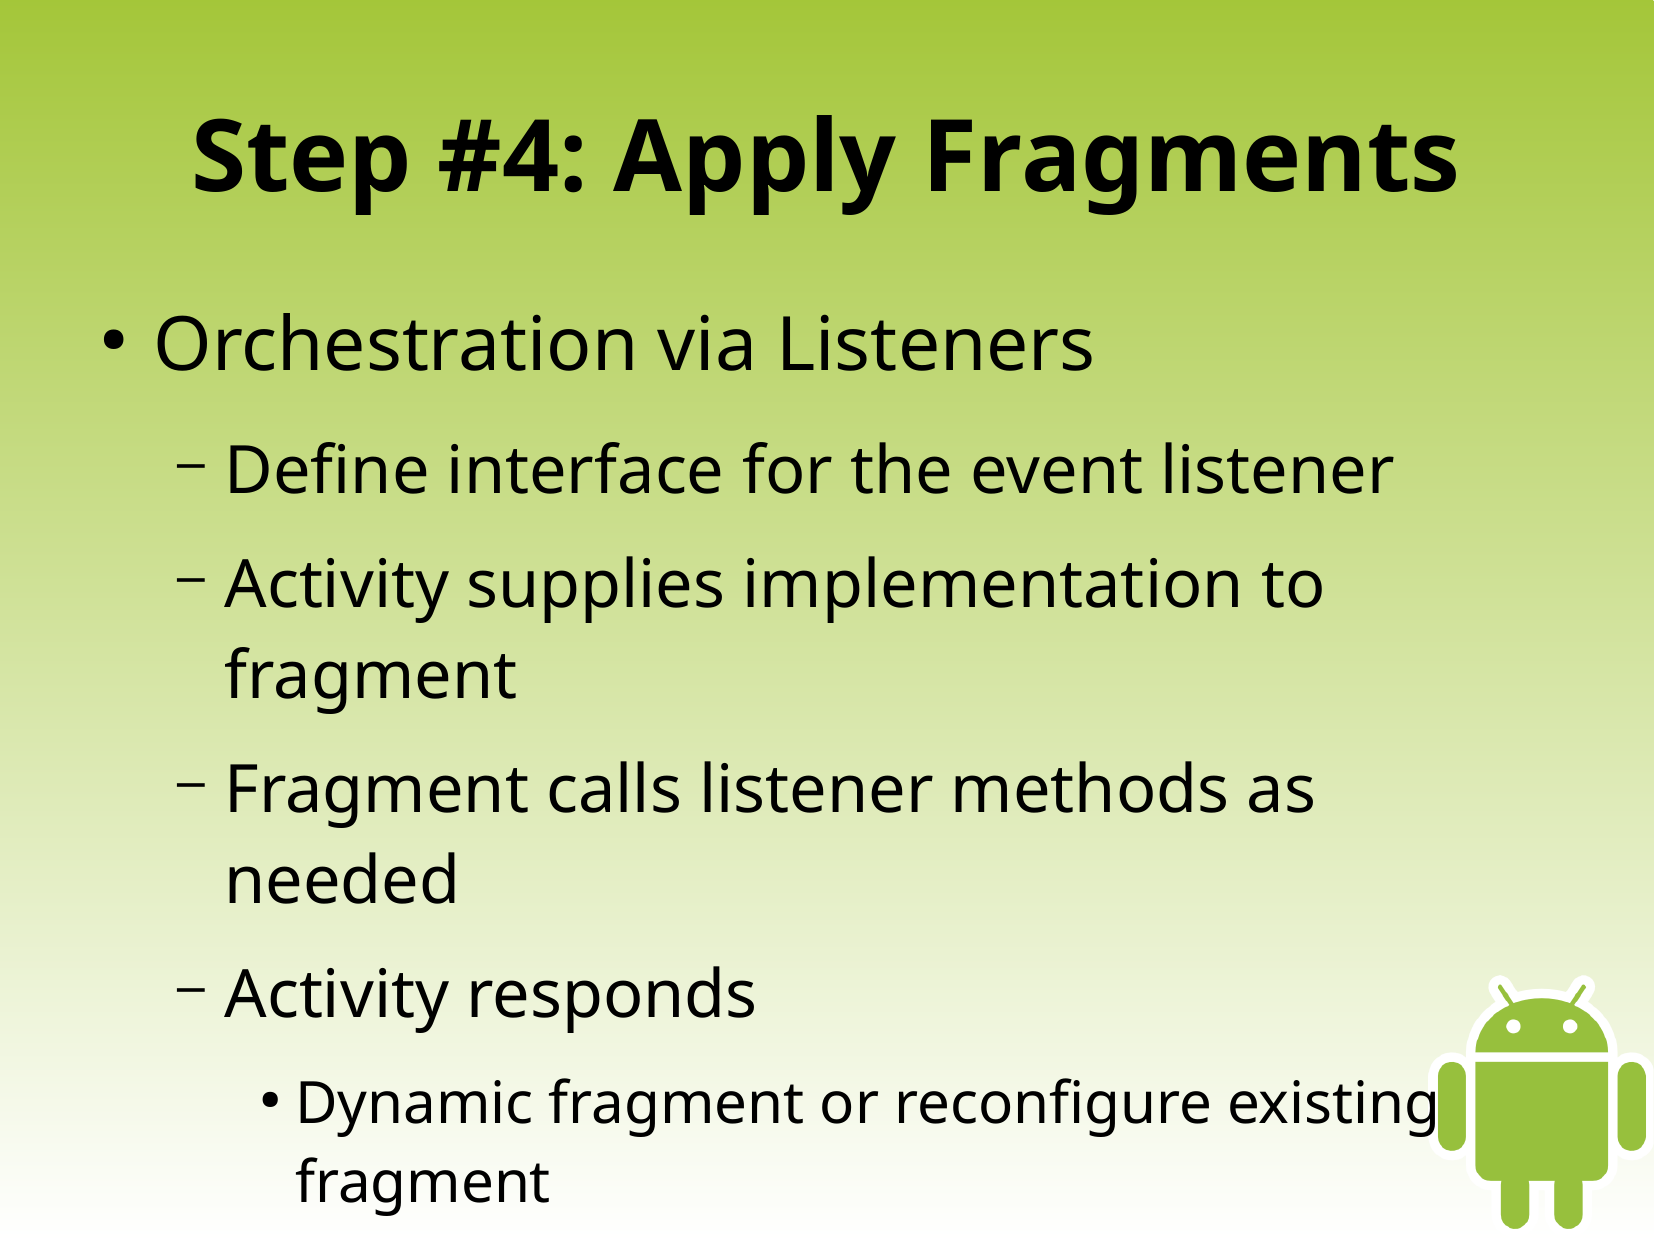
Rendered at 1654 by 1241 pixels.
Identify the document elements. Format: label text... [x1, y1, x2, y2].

list Orchestration via Listeners Define interface for the event listener Activity supplies implementation to fragment Fragment calls listener methods as needed Activity responds Dynamic fragment or reconfigure existing fragment Start an activity [82, 290, 1571, 1094]
title Step #4: Apply Fragments [82, 56, 1571, 250]
picture [1428, 975, 1654, 1238]
